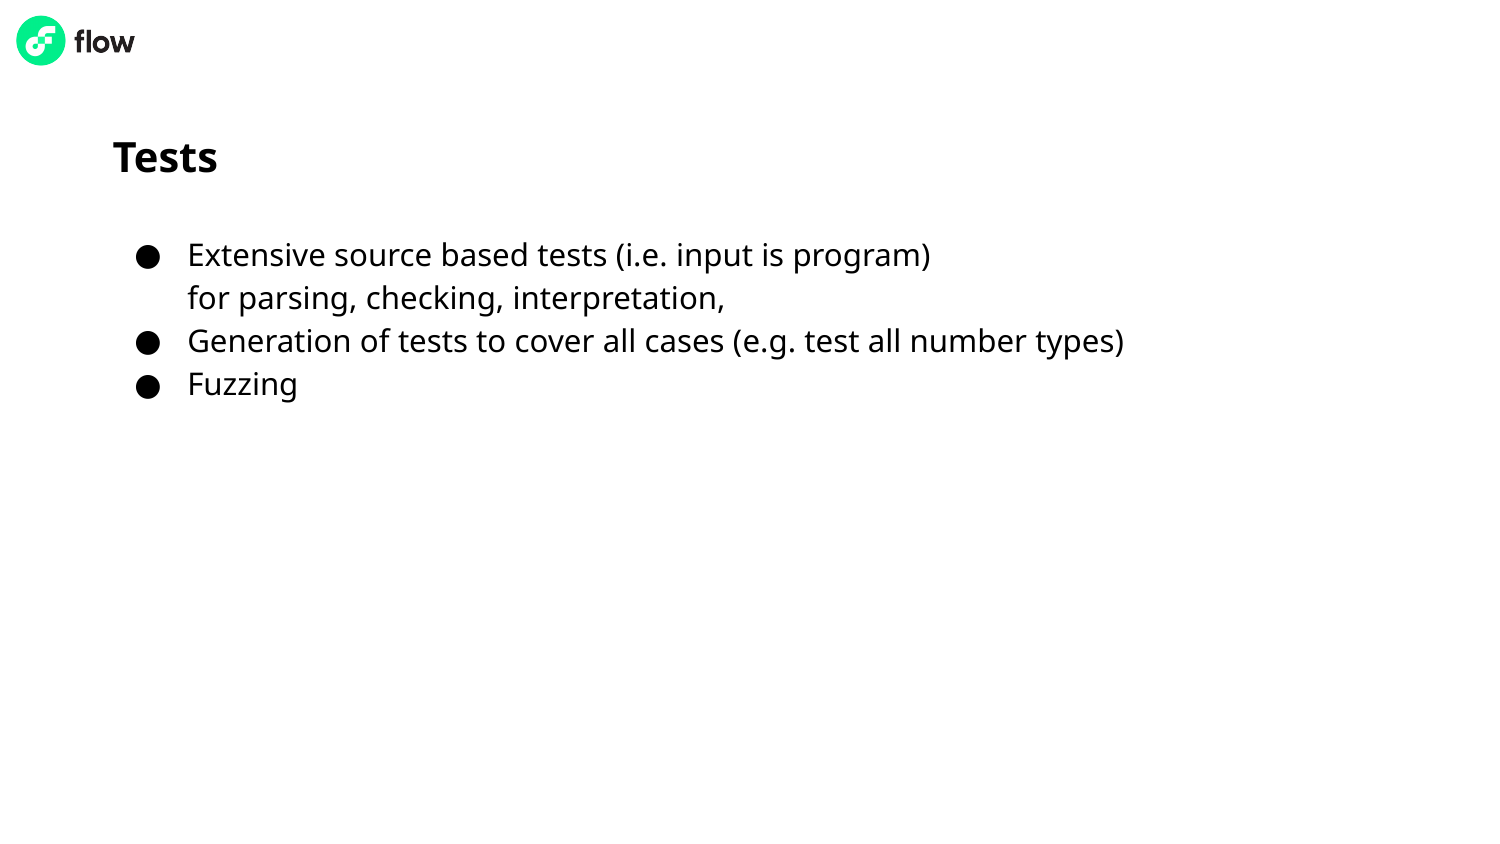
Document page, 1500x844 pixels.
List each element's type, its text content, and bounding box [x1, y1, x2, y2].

picture [14, 14, 137, 67]
text_box Tests [97, 115, 820, 197]
text_box Extensive source based tests (i.e. input is program) for parsing, checking, interpretation, Generation of tests to cover all cases (e.g. test all number types) Fuzzing [97, 214, 1409, 777]
